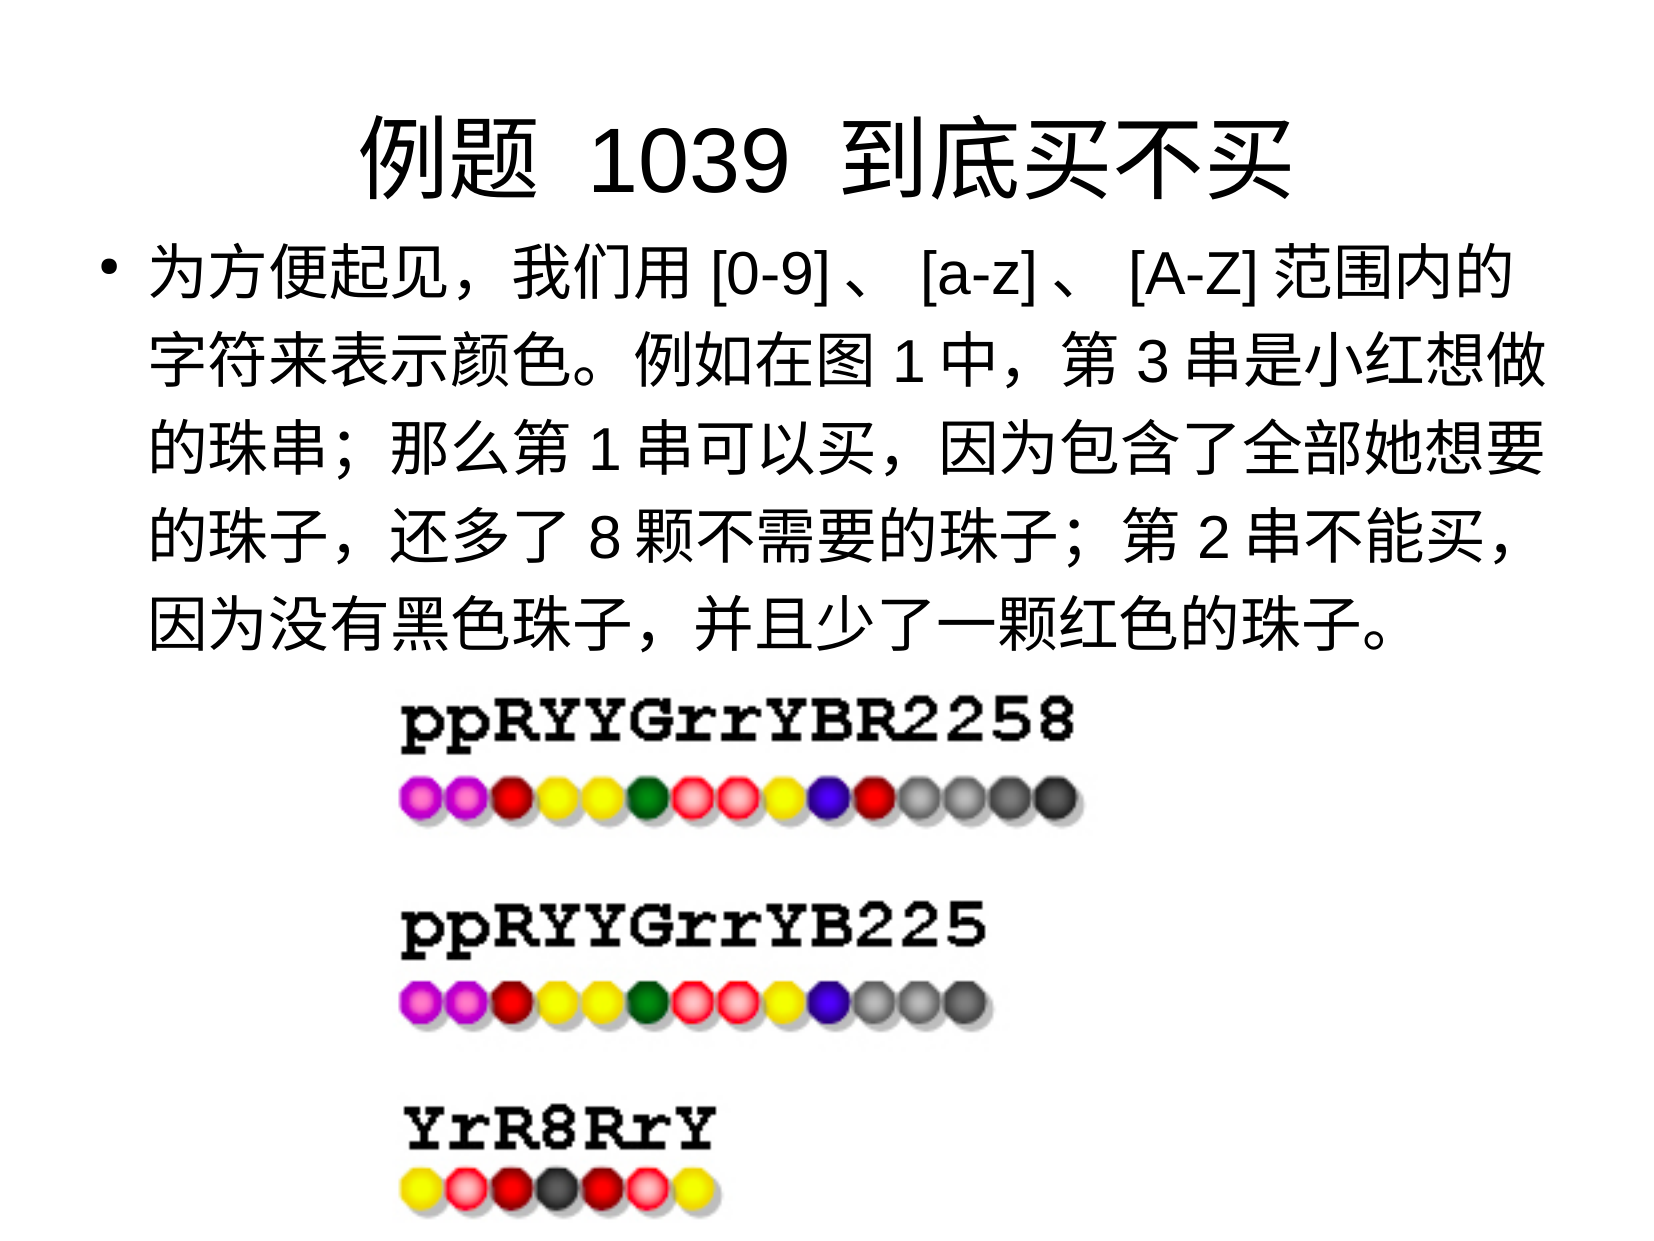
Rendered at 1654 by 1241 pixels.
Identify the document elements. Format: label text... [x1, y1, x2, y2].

list 为方便起见，我们用[0-9]、[a-z]、[A-Z]范围内的字符来表示颜色。例如在图1中，第3串是小红想做的珠串；那么第1串可以买，因为包含了全部她想要的珠子，还多了8颗不需要的珠子；第2串不能买，因为没有黑色珠子，并且少了一颗红色的珠子。 [82, 224, 1571, 674]
title 例题 1039 到底买不买 [82, 49, 1571, 224]
picture [373, 667, 1111, 1241]
